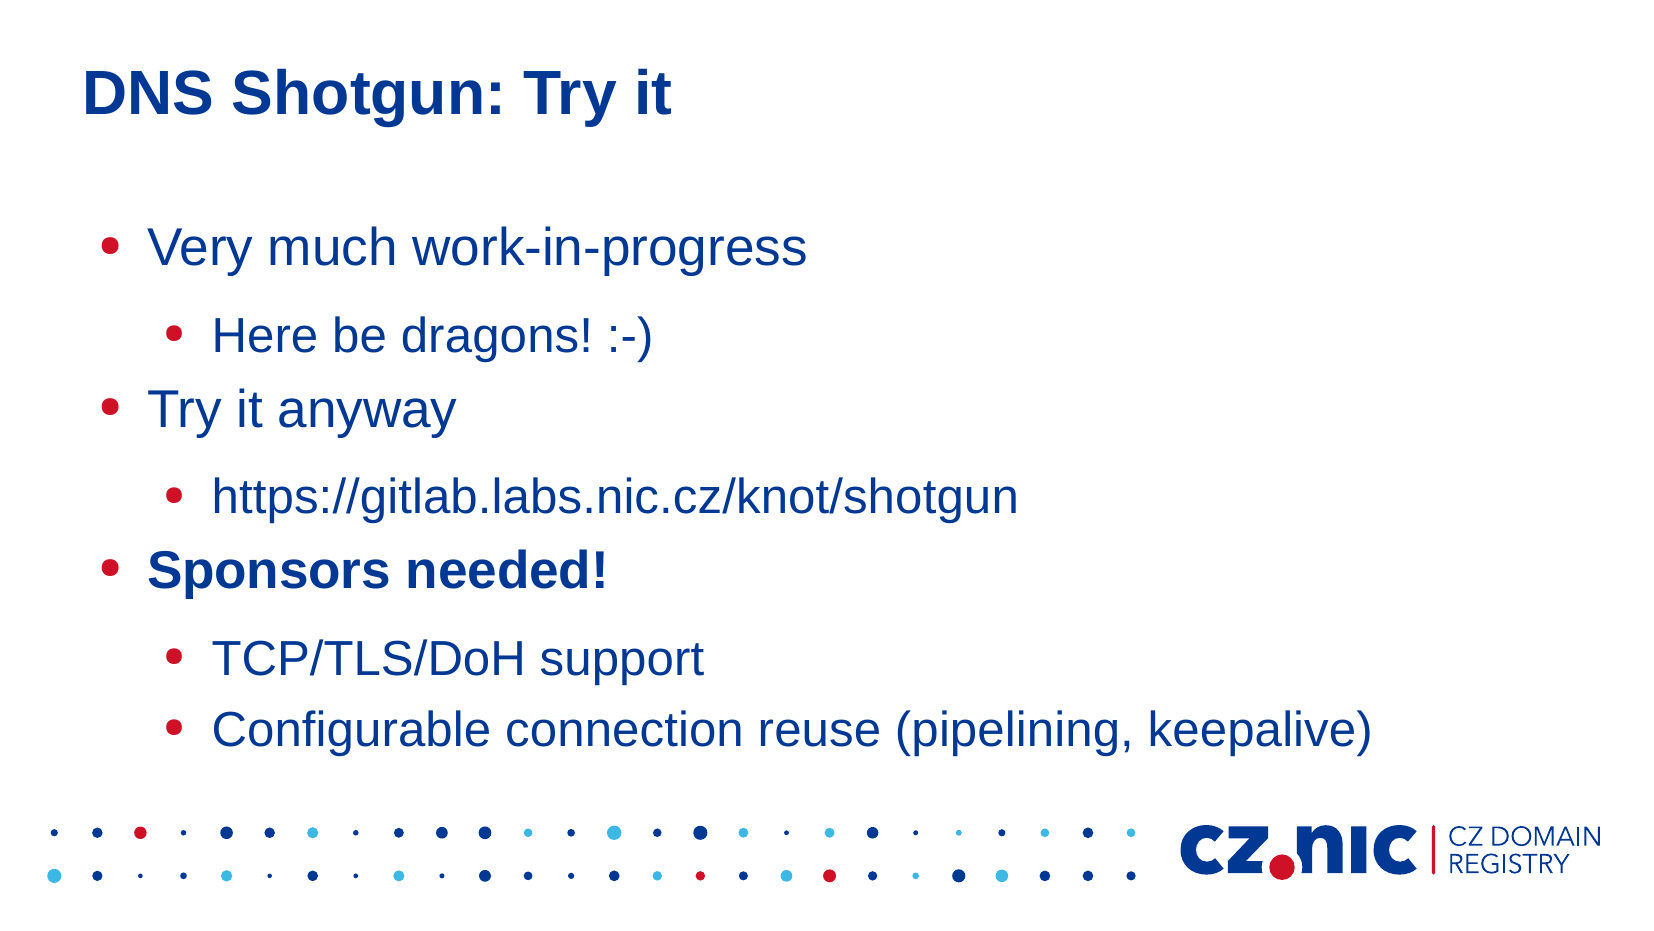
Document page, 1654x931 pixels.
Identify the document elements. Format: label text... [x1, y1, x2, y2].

title DNS Shotgun: Try it [82, 53, 1571, 133]
list Very much work-in-progress Here be dragons! :-) Try it anyway https://gitlab.labs.nic.cz/knot/shotgun Sponsors needed! TCP/TLS/DoH support Configurable connection reuse (pipelining, keepalive) [82, 217, 1571, 758]
